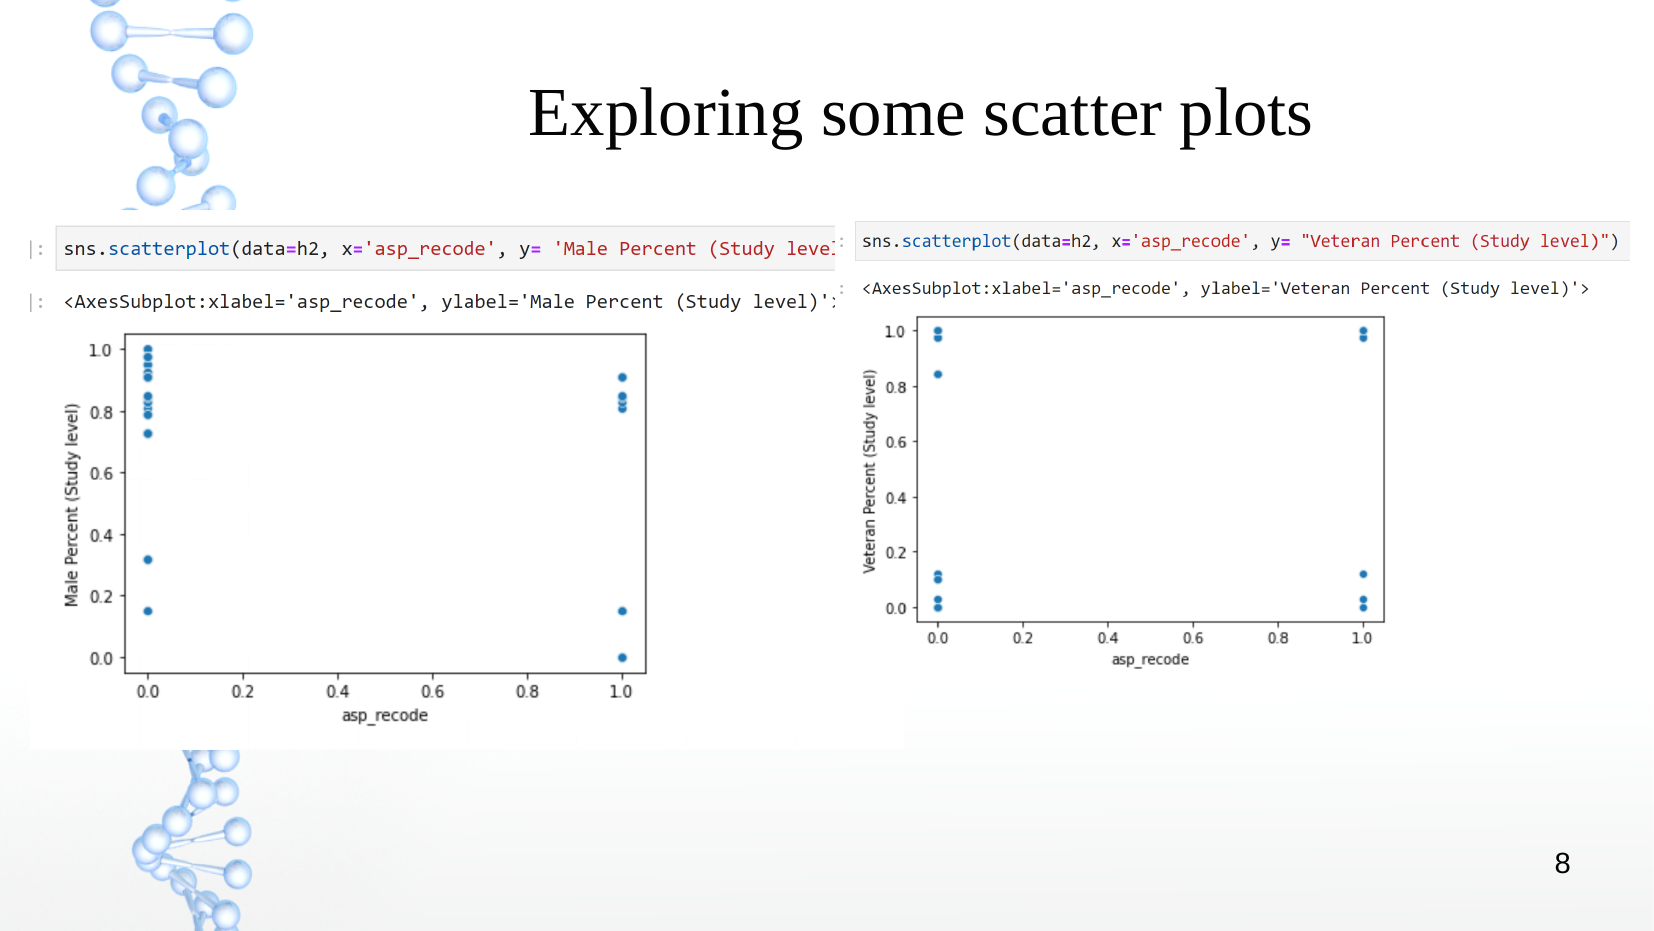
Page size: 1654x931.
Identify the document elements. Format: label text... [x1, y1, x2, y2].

title Exploring some scatter plots [265, 35, 1595, 189]
picture [0, 0, 1654, 931]
